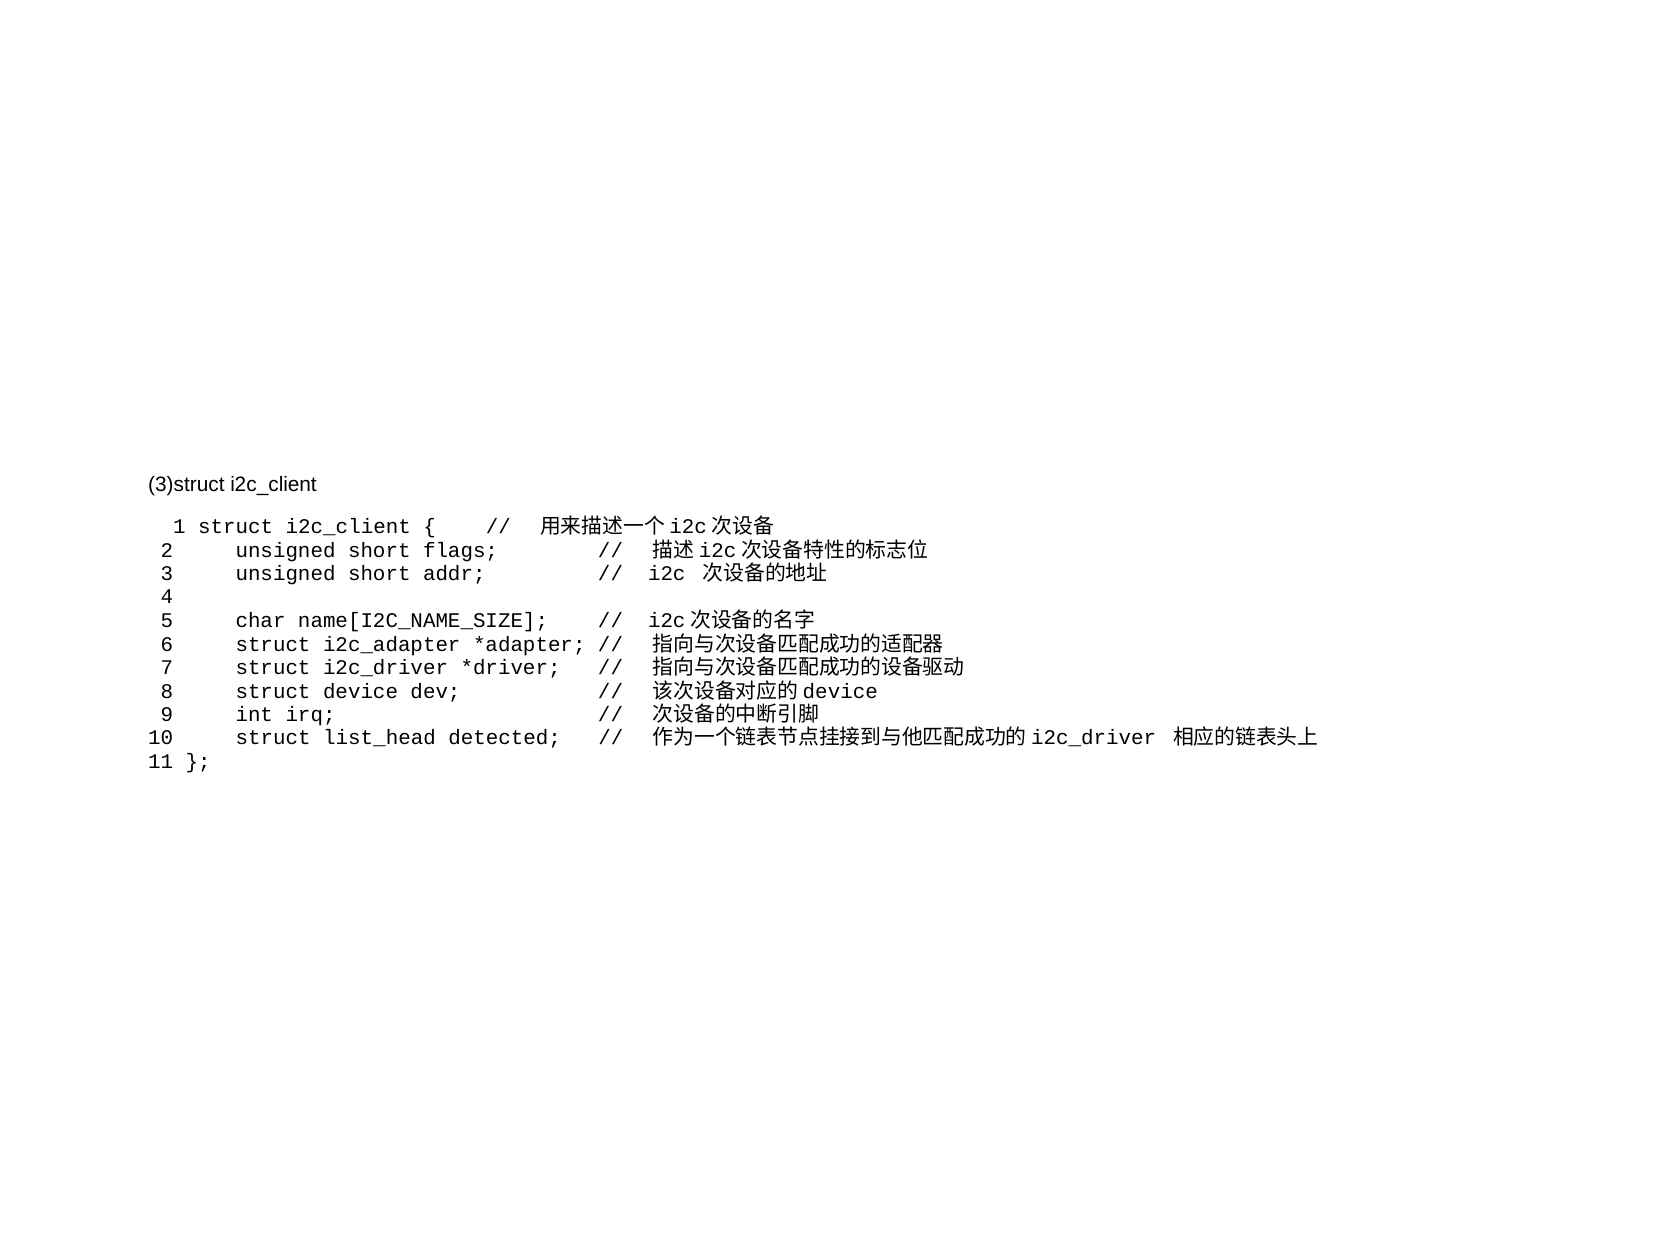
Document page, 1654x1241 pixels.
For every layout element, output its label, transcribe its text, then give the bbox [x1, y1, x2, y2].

text_box (3)struct i2c_client 1 struct i2c_client { // 用来描述一个i2c次设备 2 unsigned short flags; // 描述i2c次设备特性的标志位 3 unsigned short addr; // i2c 次设备的地址 4 5 char name[I2C_NAME_SIZE]; // i2c次设备的名字 6 struct i2c_adapter *adapter; // 指向与次设备匹配成功的适配器 7 struct i2c_driver *driver; // 指向与次设备匹配成功的设备驱动 8 struct device dev; // 该次设备对应的device 9 int irq; // 次设备的中断引脚 10 struct list_head detected; // 作为一个链表节点挂接到与他匹配成功的i2c_driver 相应的链表头上 11 }; [133, 464, 1534, 783]
